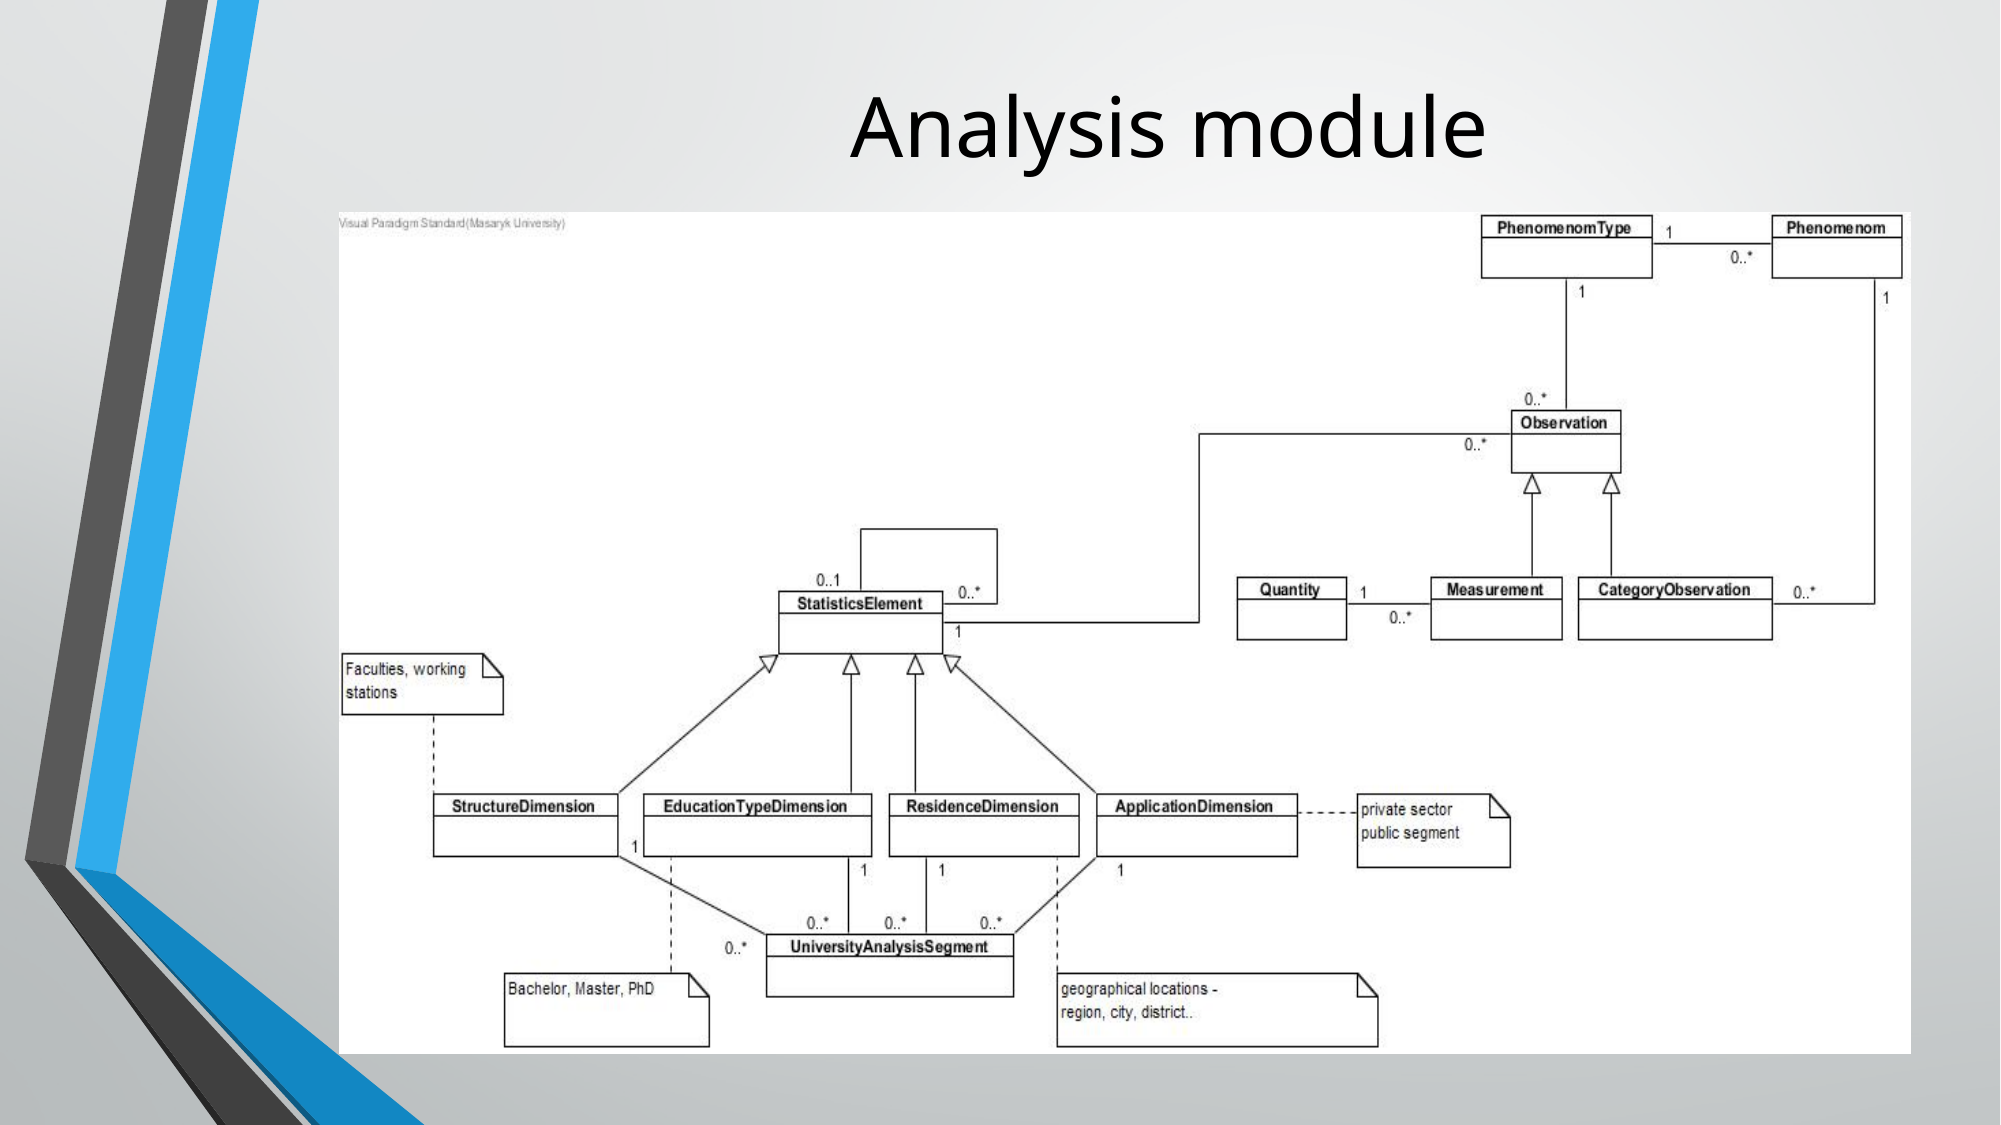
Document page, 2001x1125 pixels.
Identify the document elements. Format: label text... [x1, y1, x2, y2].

picture [339, 212, 1911, 1054]
title Analysis module [807, 36, 1532, 212]
